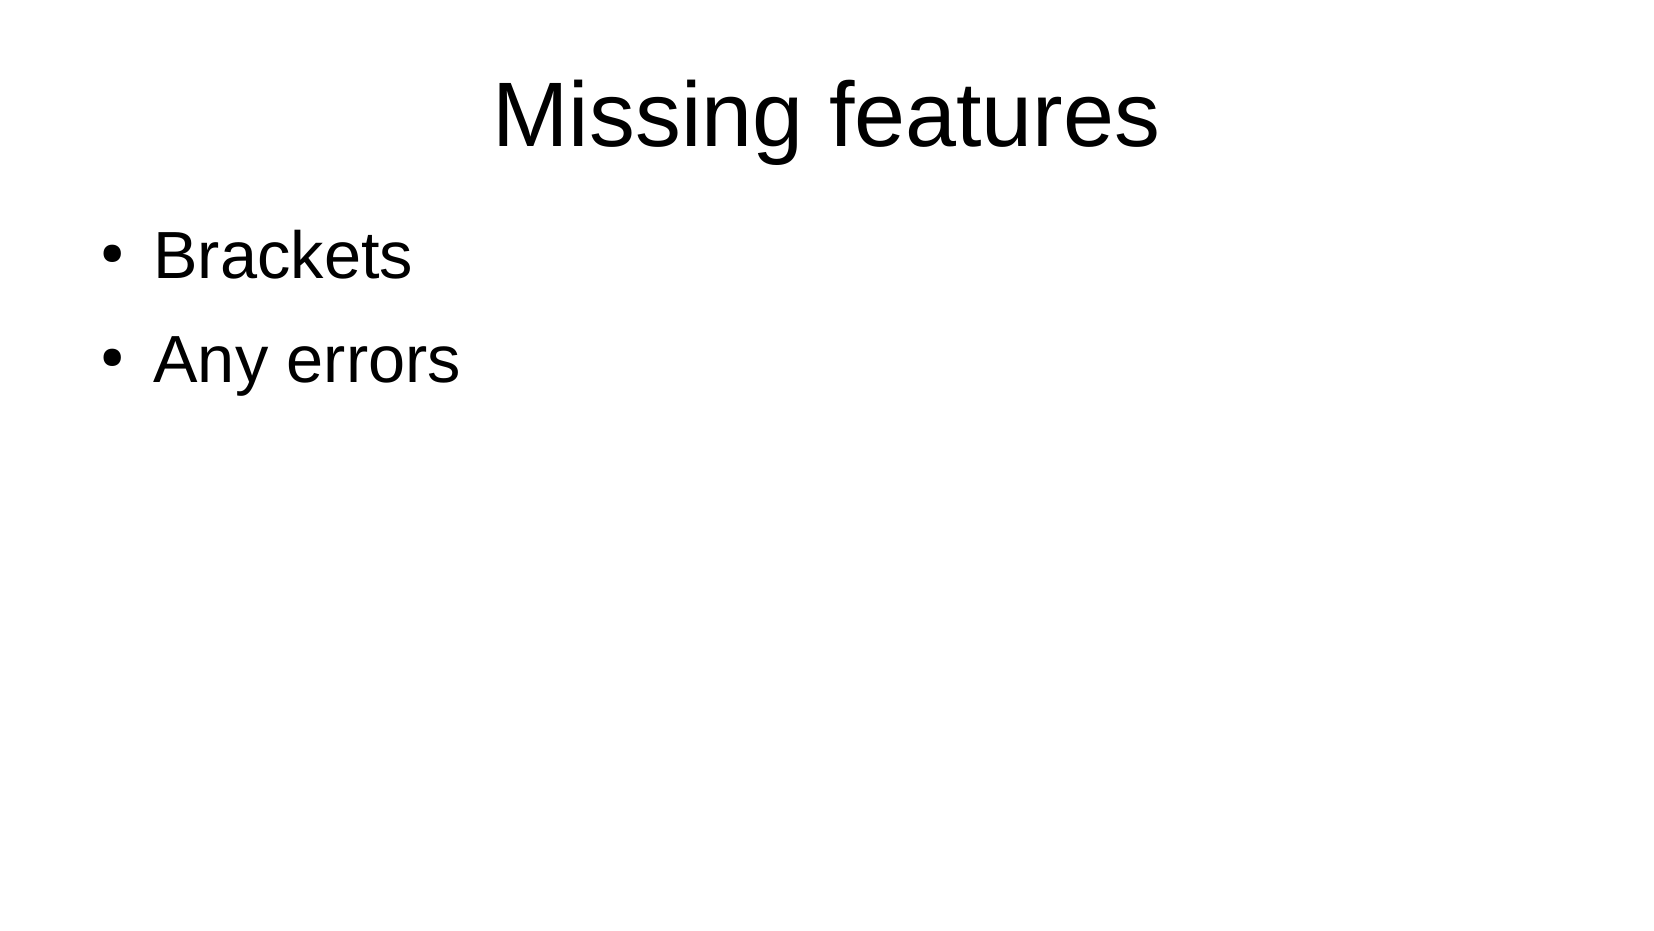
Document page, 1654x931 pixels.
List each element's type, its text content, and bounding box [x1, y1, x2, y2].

title Missing features [82, 37, 1571, 193]
list Brackets Any errors [82, 217, 1571, 758]
